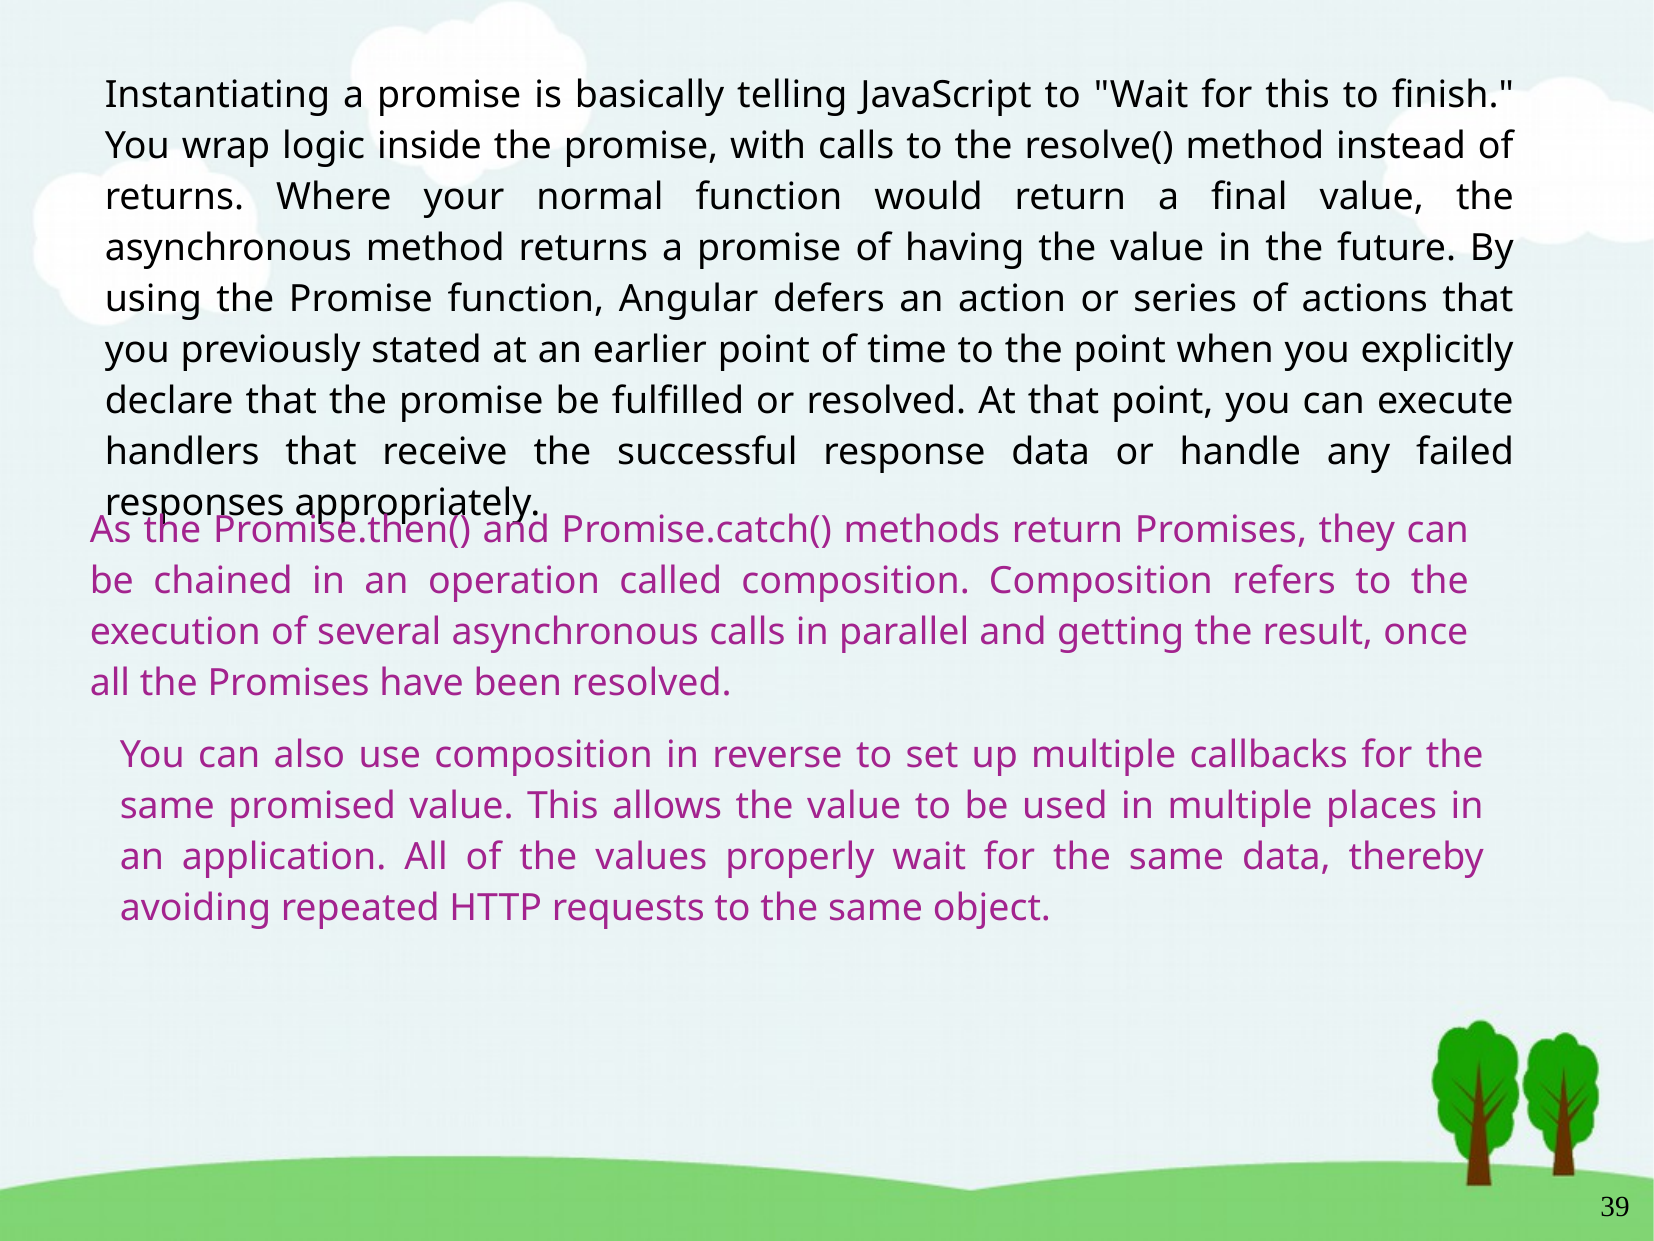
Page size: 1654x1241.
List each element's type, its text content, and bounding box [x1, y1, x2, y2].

text_box Instantiating a promise is basically telling JavaScript to "Wait for this to finish." You wrap logic inside the promise, with calls to the resolve() method instead of returns. Where your normal function would return a final value, the asynchronous method returns a promise of having the value in the future. By using the Promise function, Angular defers an action or series of actions that you previously stated at an earlier point of time to the point when you explicitly declare that the promise be fulfilled or resolved. At that point, you can execute handlers that receive the successful response data or handle any failed responses appropriately. [90, 60, 1531, 488]
text_box As the Promise.then() and Promise.catch() methods return Promises, they can be chained in an operation called composition. Composition refers to the execution of several asynchronous calls in parallel and getting the result, once all the Promises have been resolved. [75, 495, 1486, 675]
text_box You can also use composition in reverse to set up multiple callbacks for the same promised value. This allows the value to be used in multiple places in an application. All of the values properly wait for the same data, thereby avoiding repeated HTTP requests to the same object. [105, 720, 1501, 900]
picture [0, 0, 1654, 1241]
